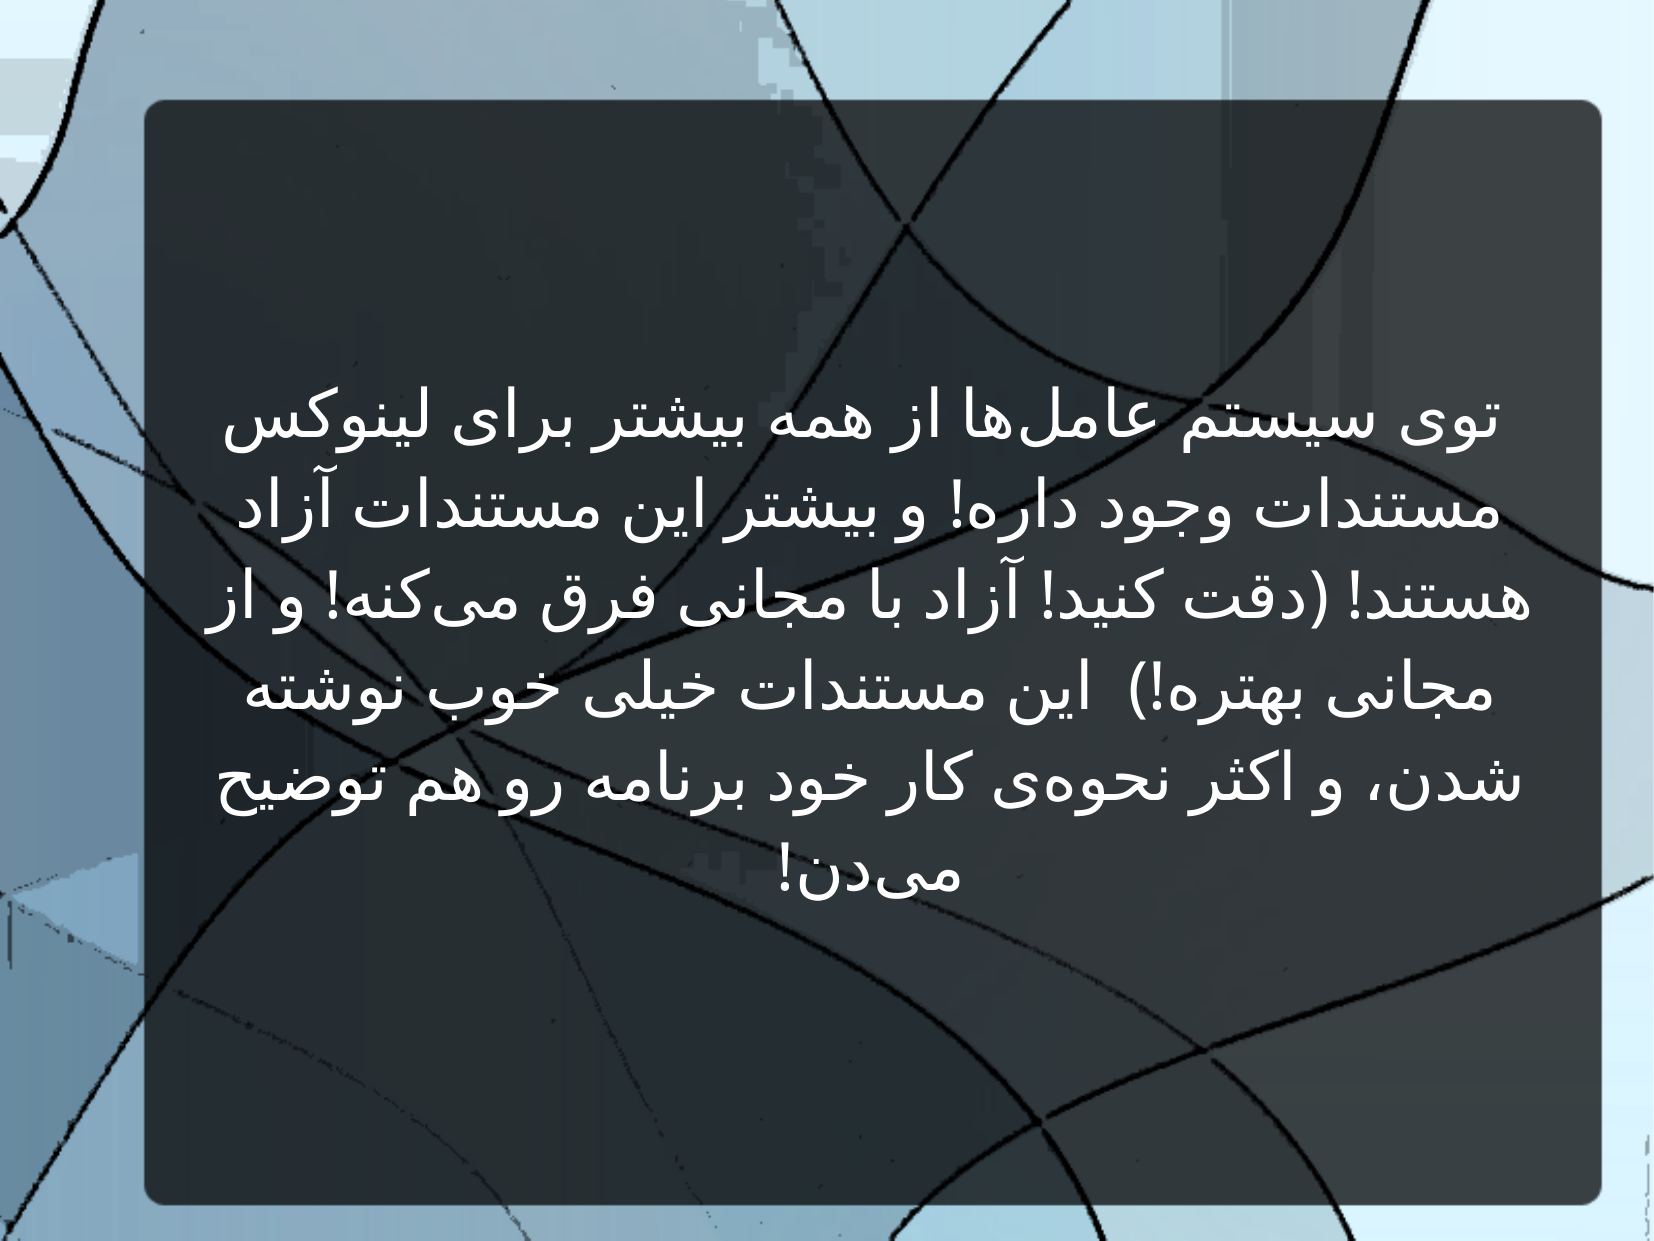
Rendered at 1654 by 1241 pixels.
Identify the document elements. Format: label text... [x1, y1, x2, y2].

picture [0, 0, 1654, 1241]
subtitle توی سیستم عامل‌ها از همه بیشتر برای لینوکس مستندات وجود داره! و بیشتر این مستندات آزاد هستند! (دقت کنید! آزاد با مجانی فرق می‌کنه! و از مجانی بهتره!) این مستندات خیلی خوب نوشته شدن، و اکثر نحوه‌ی کار خود برنامه رو هم توضیح می‌دن! [159, 115, 1583, 1161]
